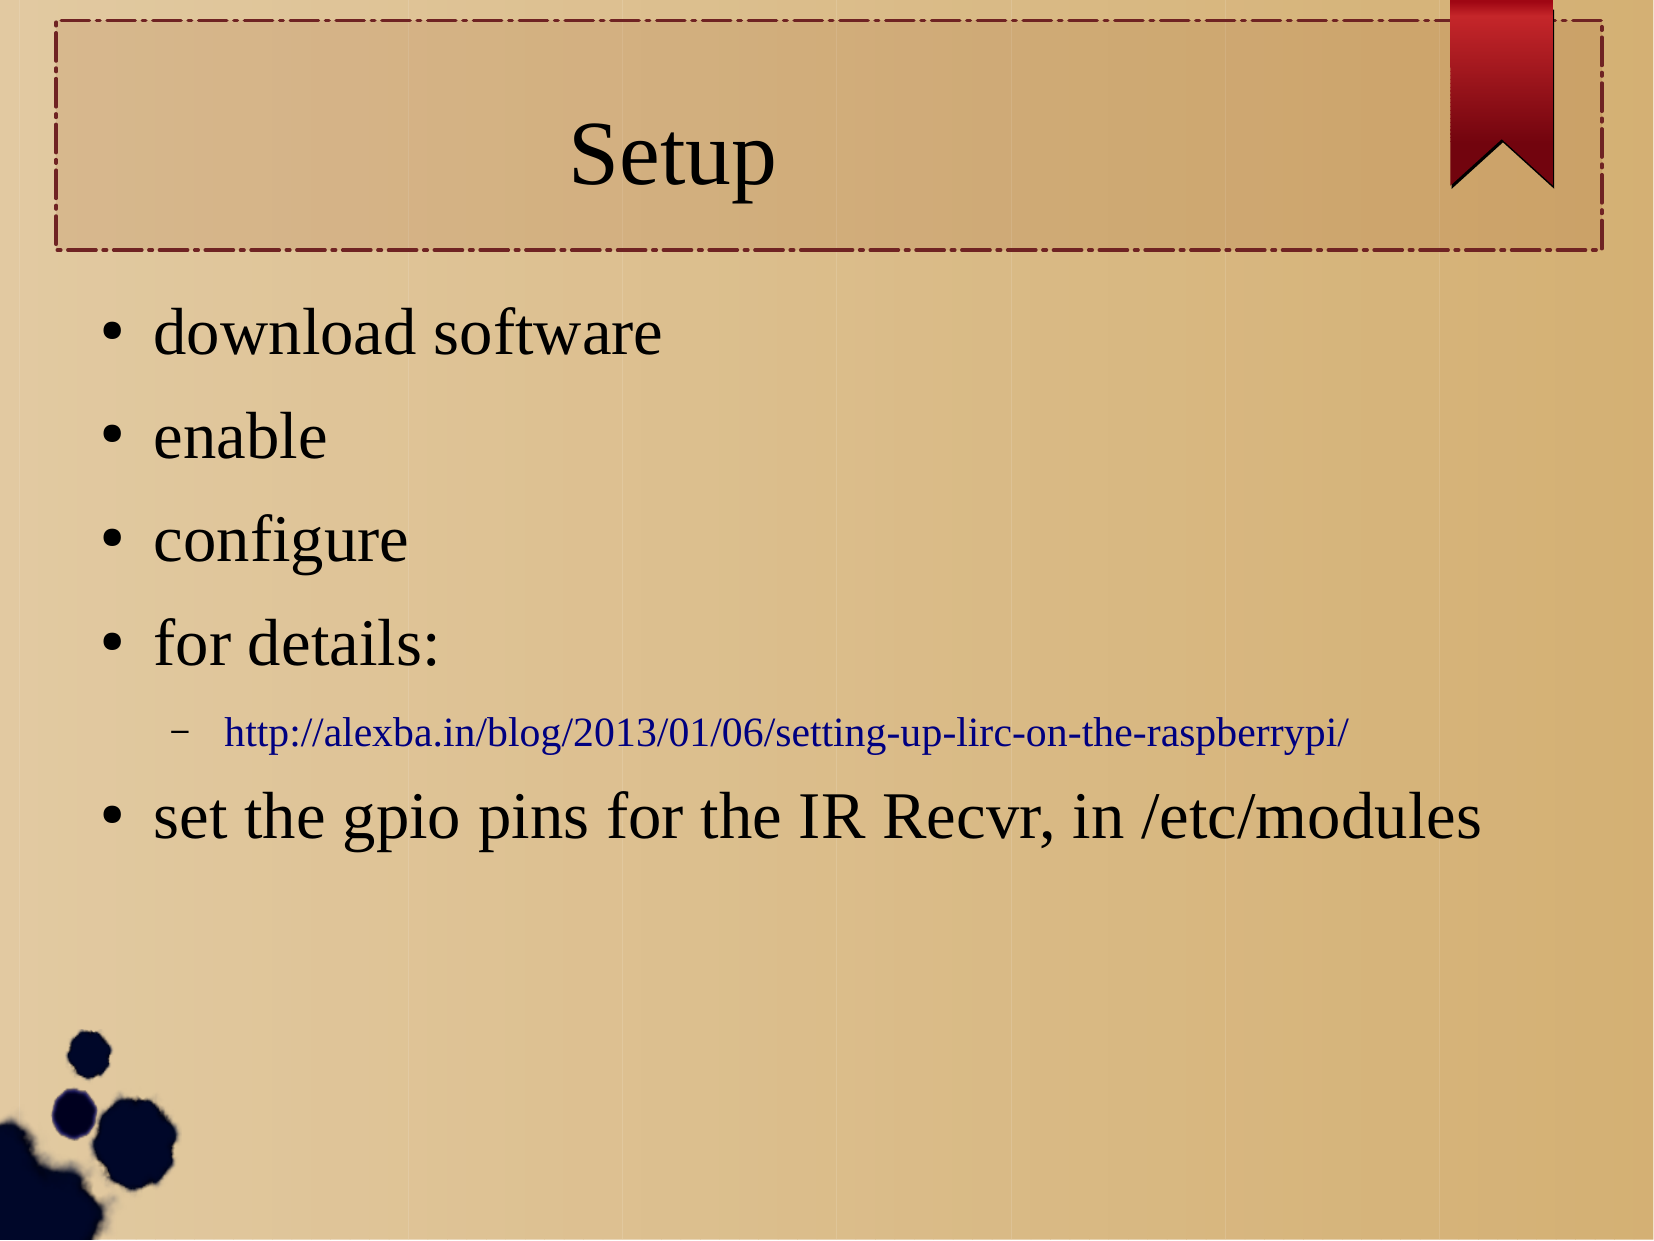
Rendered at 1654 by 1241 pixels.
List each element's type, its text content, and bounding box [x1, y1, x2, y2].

list download software enable configure for details: http://alexba.in/blog/2013/01/06/setting-up-lirc-on-the-raspberrypi/ set the gpio pins for the IR Recvr, in /etc/modules [82, 295, 1571, 1015]
title Setup [82, 94, 1264, 213]
